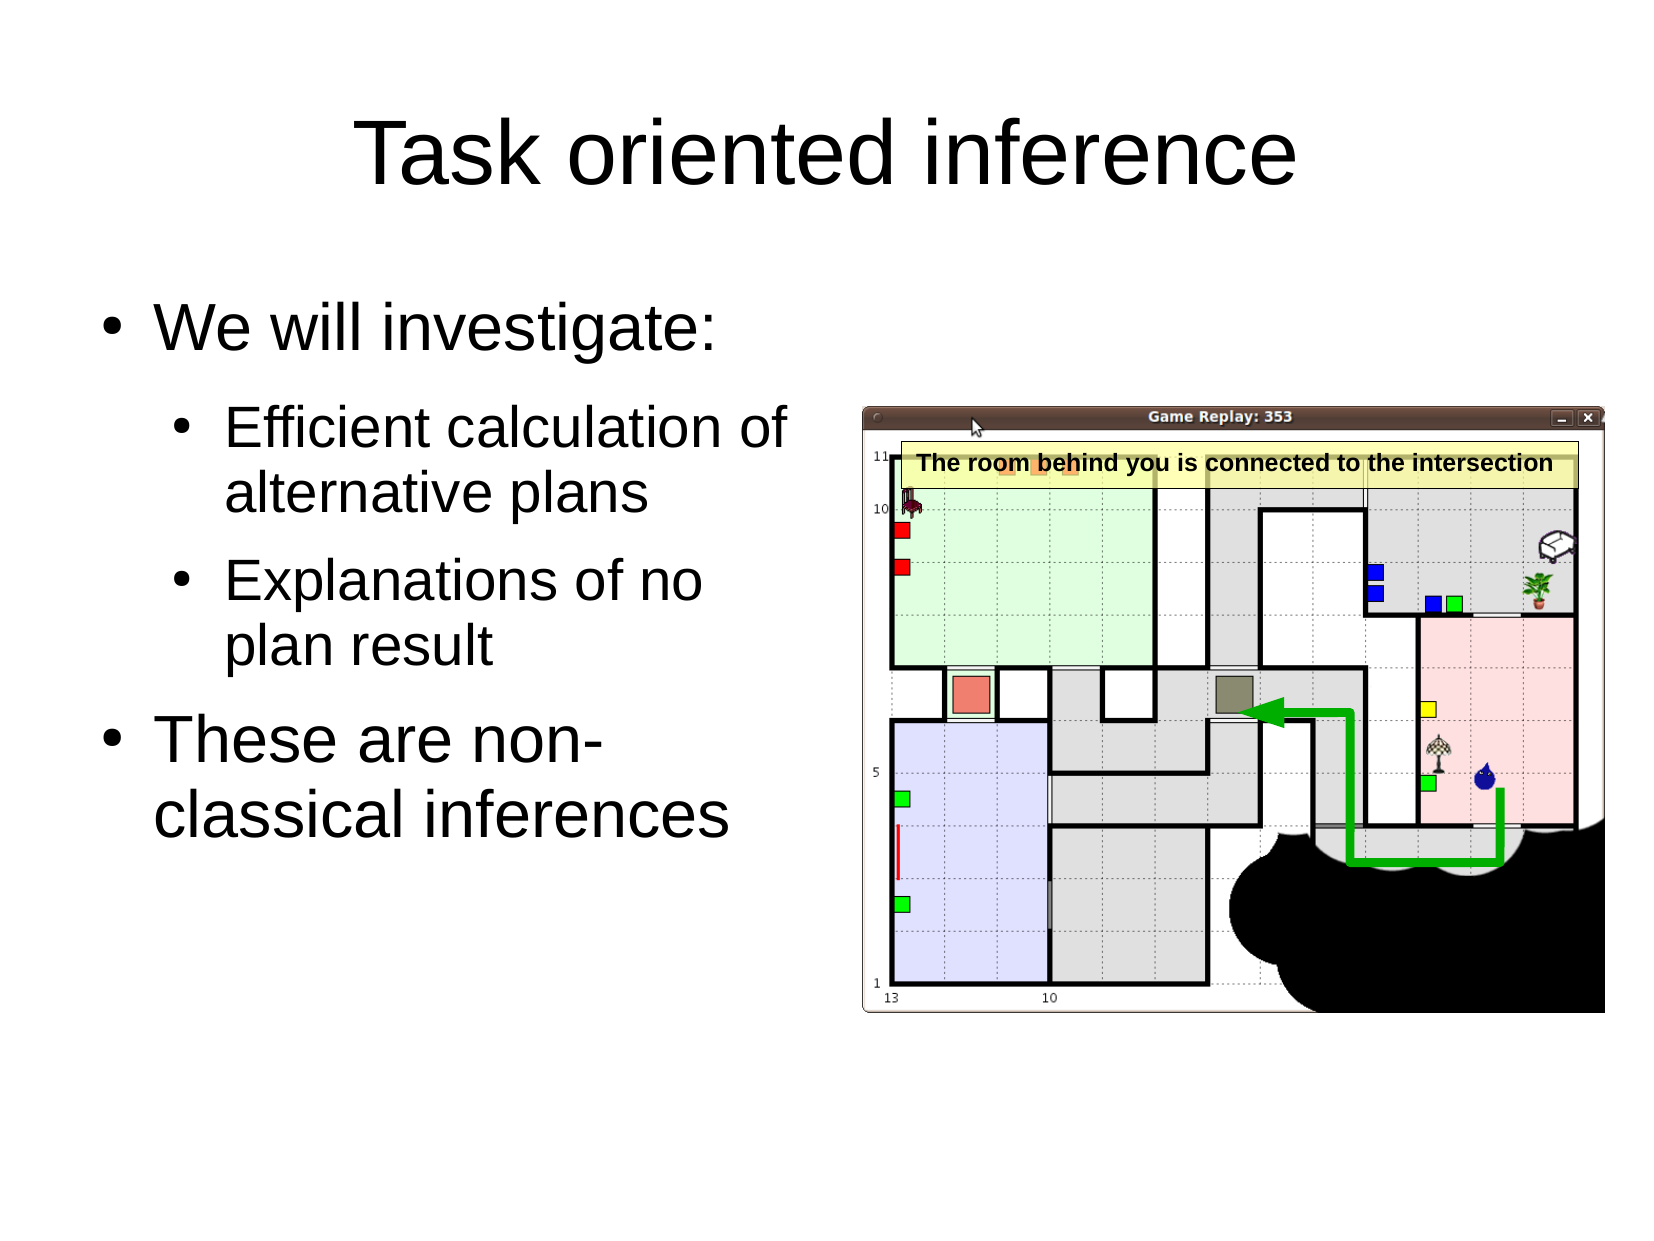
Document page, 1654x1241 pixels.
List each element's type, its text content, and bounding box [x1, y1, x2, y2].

picture [862, 406, 1605, 1013]
title Task oriented inference [82, 56, 1571, 250]
list We will investigate: Efficient calculation of alternative plans Explanations of no plan result These are non-classical inferences [82, 290, 809, 1109]
text_box The room behind you is connected to the intersection [901, 441, 1579, 489]
